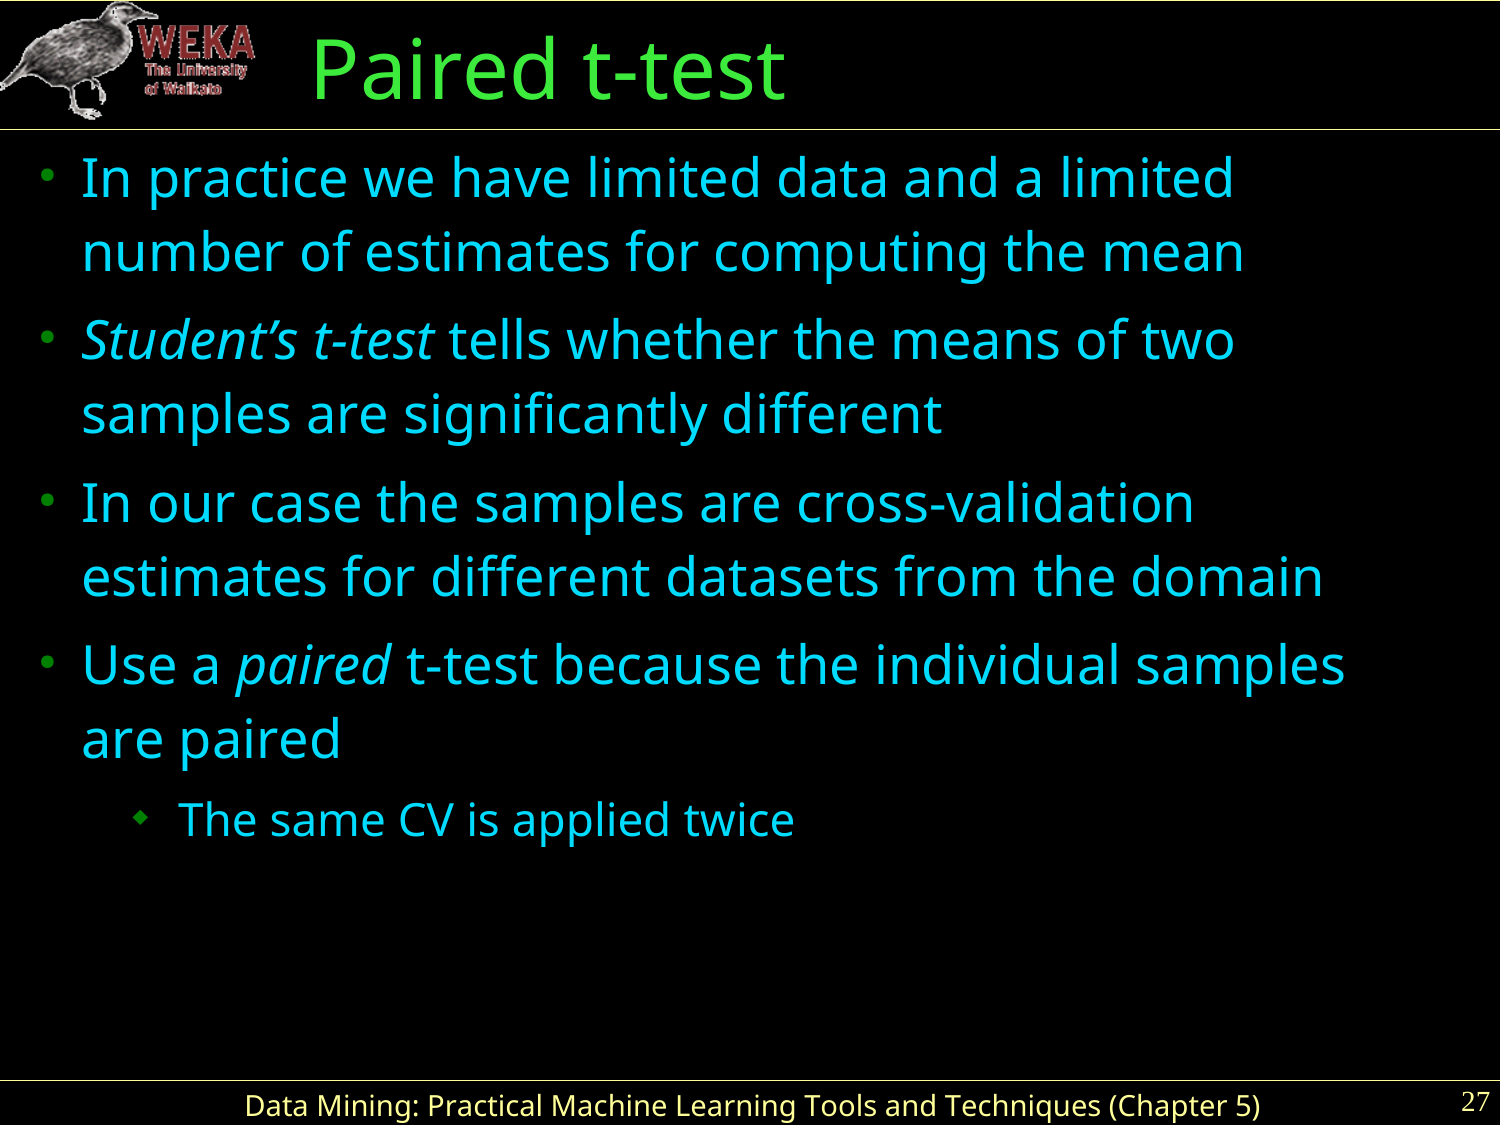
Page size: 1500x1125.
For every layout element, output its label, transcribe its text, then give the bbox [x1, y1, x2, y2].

text_box In practice we have limited data and a limited number of estimates for computing the mean Student’s t-test tells whether the means of two samples are significantly different In our case the samples are cross-validation estimates for different datasets from the domain Use a paired t-test because the individual samples are paired The same CV is applied twice [24, 132, 1442, 780]
title Paired t-test [295, 0, 1500, 148]
picture [0, 1, 266, 129]
